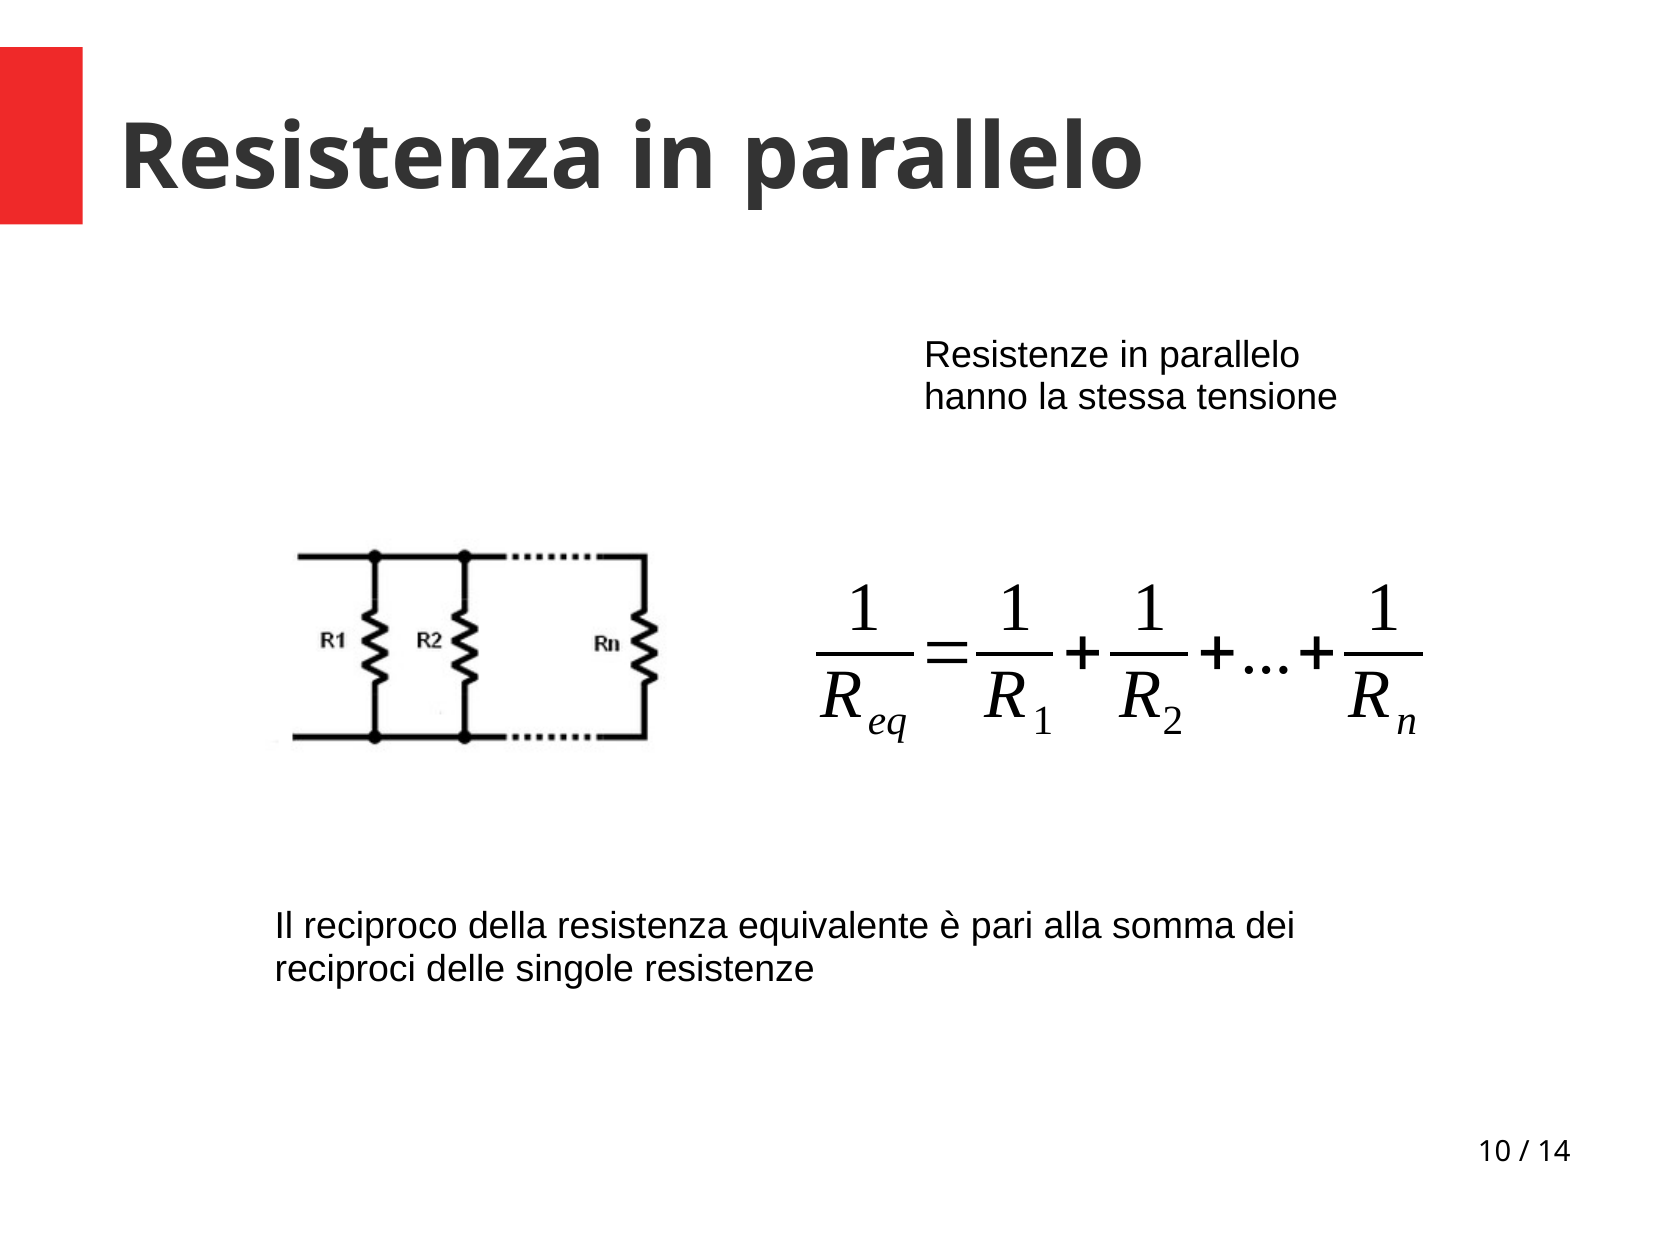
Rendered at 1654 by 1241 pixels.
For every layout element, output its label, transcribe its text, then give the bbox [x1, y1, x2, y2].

chart [794, 569, 1441, 745]
text_box Resistenze in parallelo hanno la stessa tensione [909, 326, 1394, 426]
title Resistenza in parallelo [118, 49, 1571, 257]
picture [141, 514, 839, 804]
text_box Il reciproco della resistenza equivalente è pari alla somma dei reciproci delle singole resistenze [259, 897, 1453, 997]
